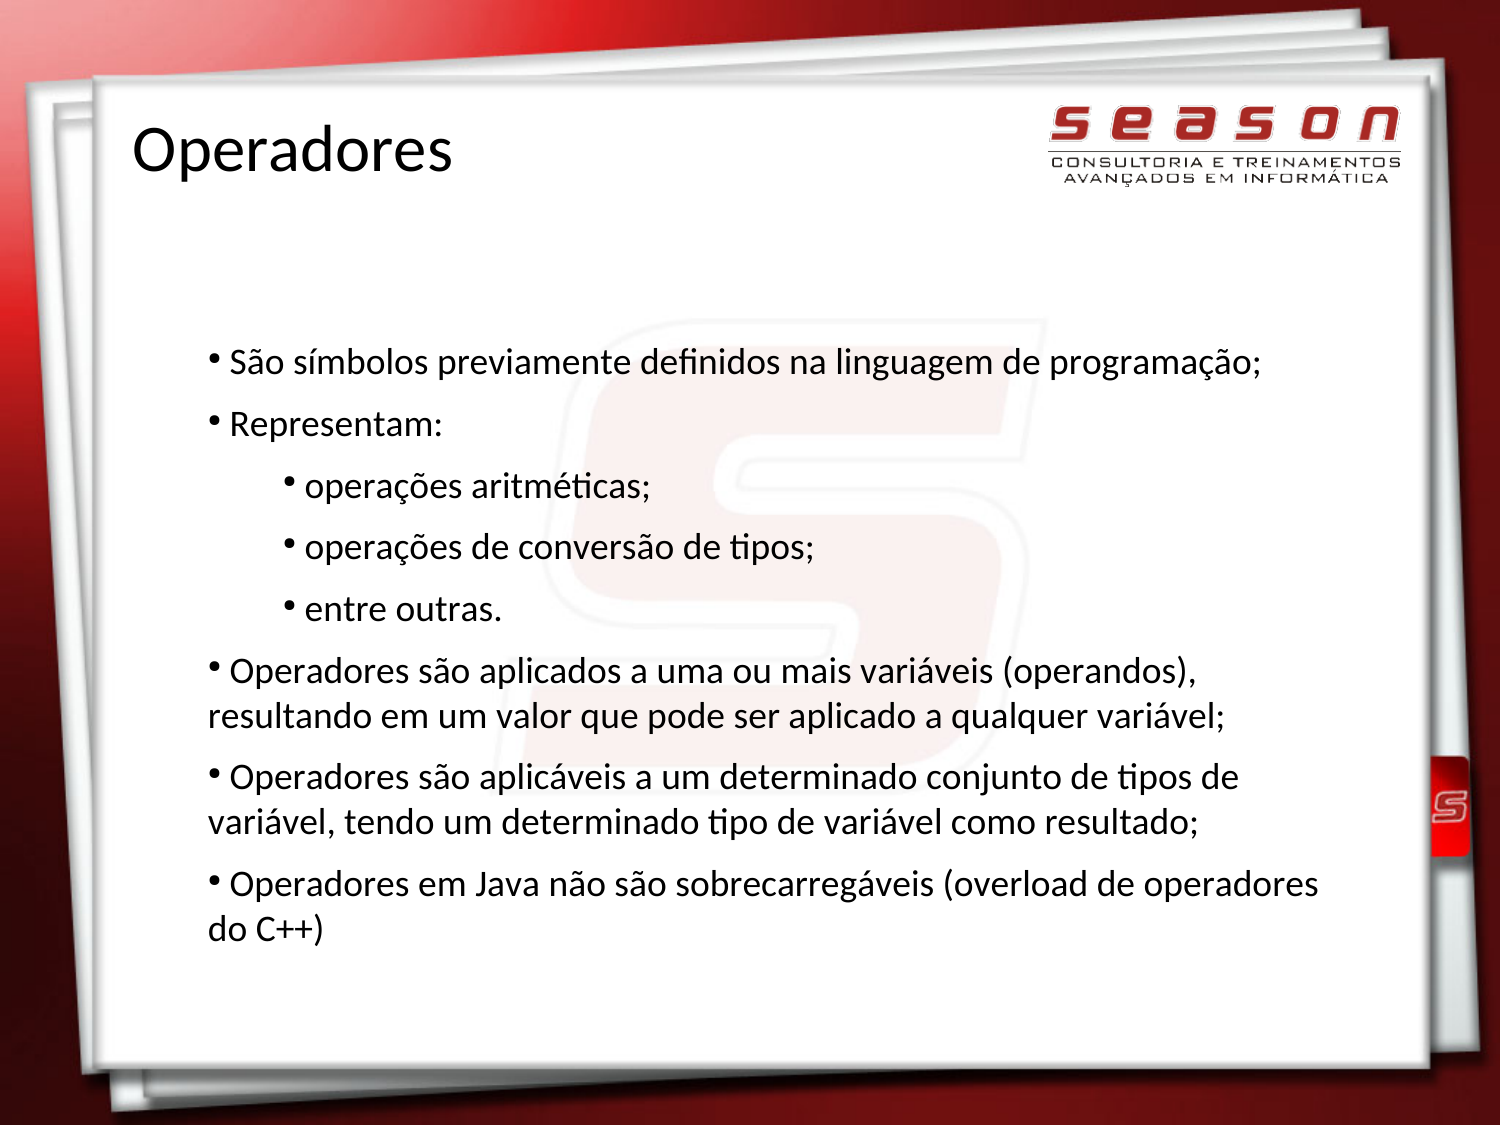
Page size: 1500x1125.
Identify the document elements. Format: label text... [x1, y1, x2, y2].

text_box São símbolos previamente definidos na linguagem de programação; Representam: operações aritméticas; operações de conversão de tipos; entre outras. Operadores são aplicados a uma ou mais variáveis (operandos), resultando em um valor que pode ser aplicado a qualquer variável; Operadores são aplicáveis a um determinado conjunto de tipos de variável, tendo um determinado tipo de variável como resultado; Operadores em Java não são sobrecarregáveis (overload de operadores do C++) [207, 266, 1328, 1020]
title Operadores [118, 33, 1394, 257]
picture [0, 0, 1500, 1125]
